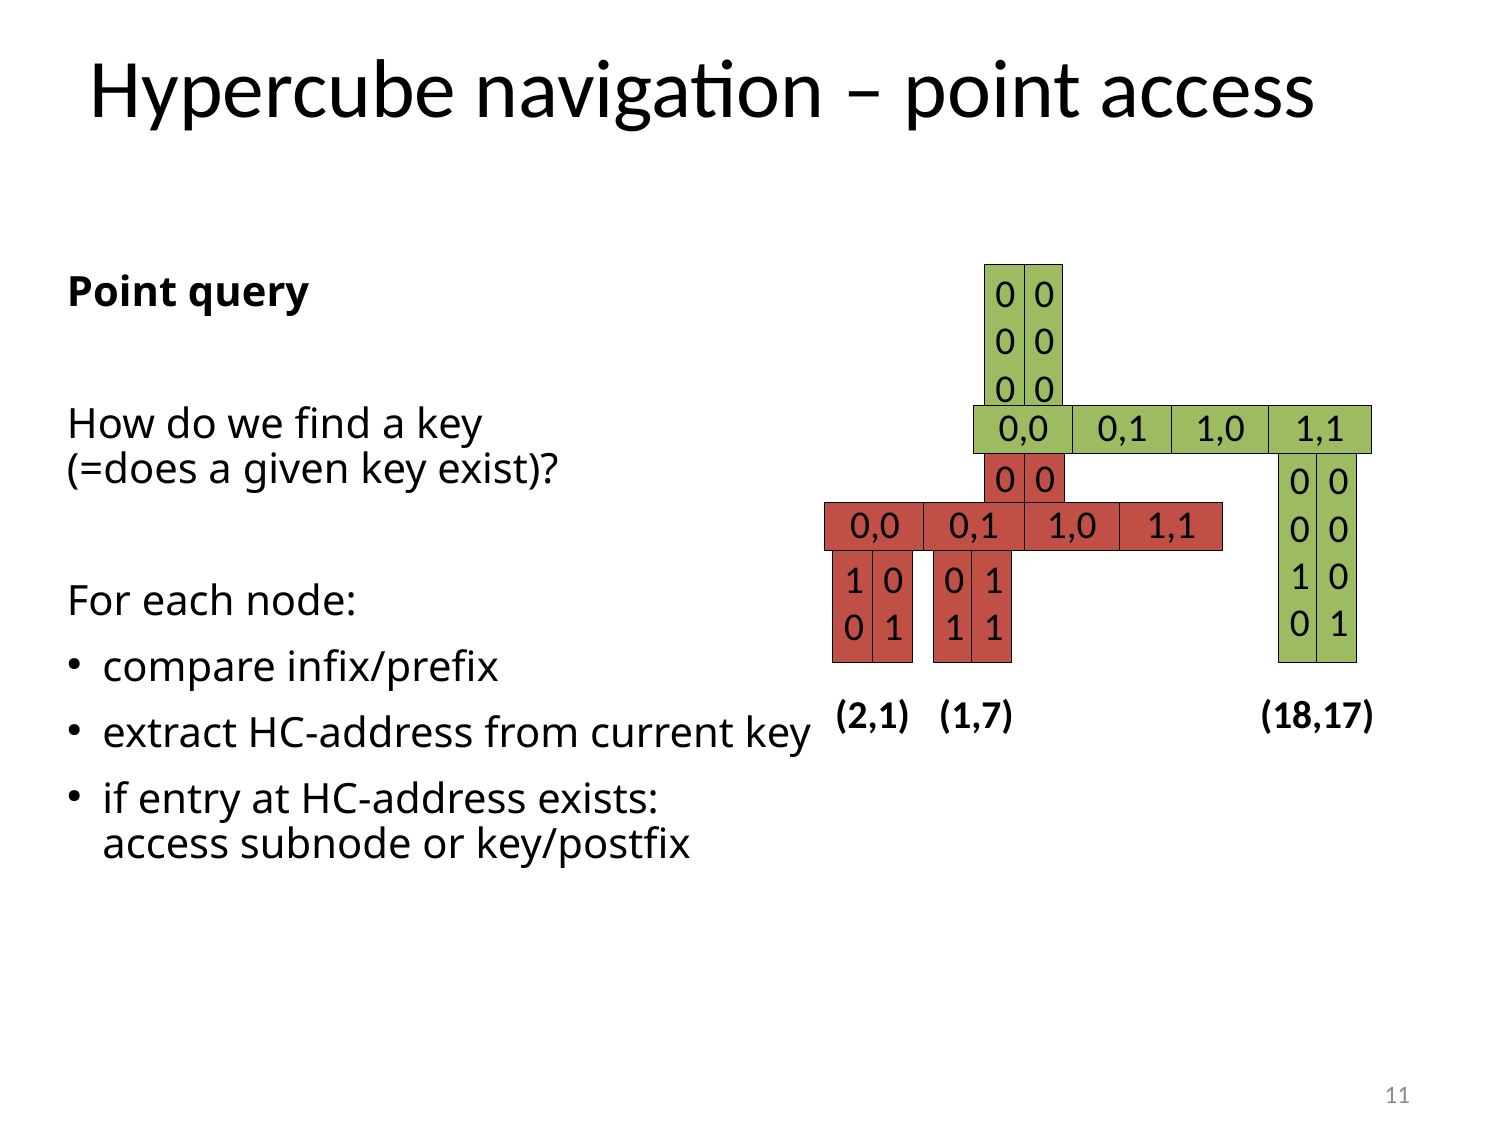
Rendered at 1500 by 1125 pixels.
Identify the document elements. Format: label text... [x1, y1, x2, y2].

text_box Point query How do we find a key (=does a given key exist)? For each node: compare infix/prefix extract HC-address from current key if entry at HC-address exists: access subnode or key/postfix [51, 263, 857, 1016]
text_box <number> [1074, 1079, 1425, 1107]
text_box Hypercube navigation – point access [75, 12, 1425, 155]
picture [810, 254, 1378, 746]
